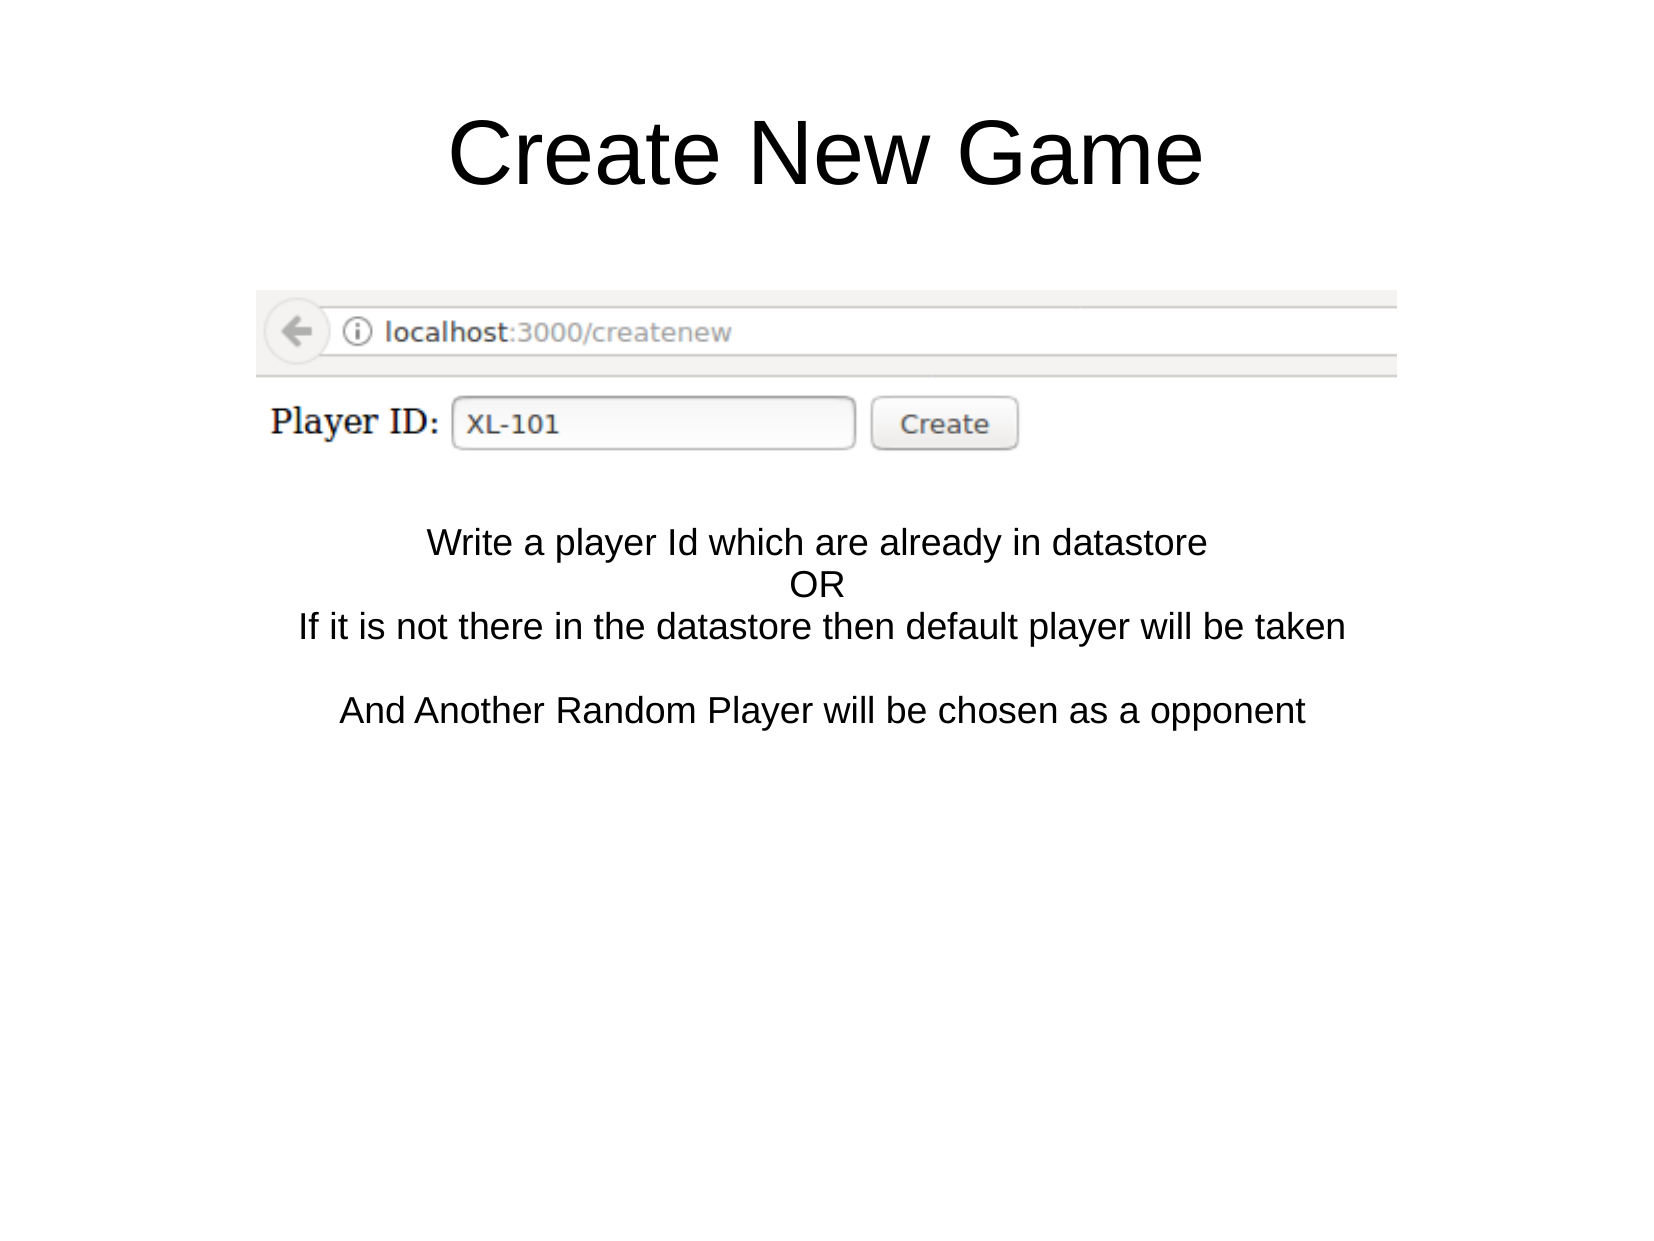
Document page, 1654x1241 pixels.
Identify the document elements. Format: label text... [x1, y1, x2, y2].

text_box Write a player Id which are already in datastore OR If it is not there in the datastore then default player will be taken And Another Random Player will be chosen as a opponent [283, 513, 1363, 739]
title Create New Game [82, 49, 1571, 257]
picture [256, 290, 1397, 1010]
